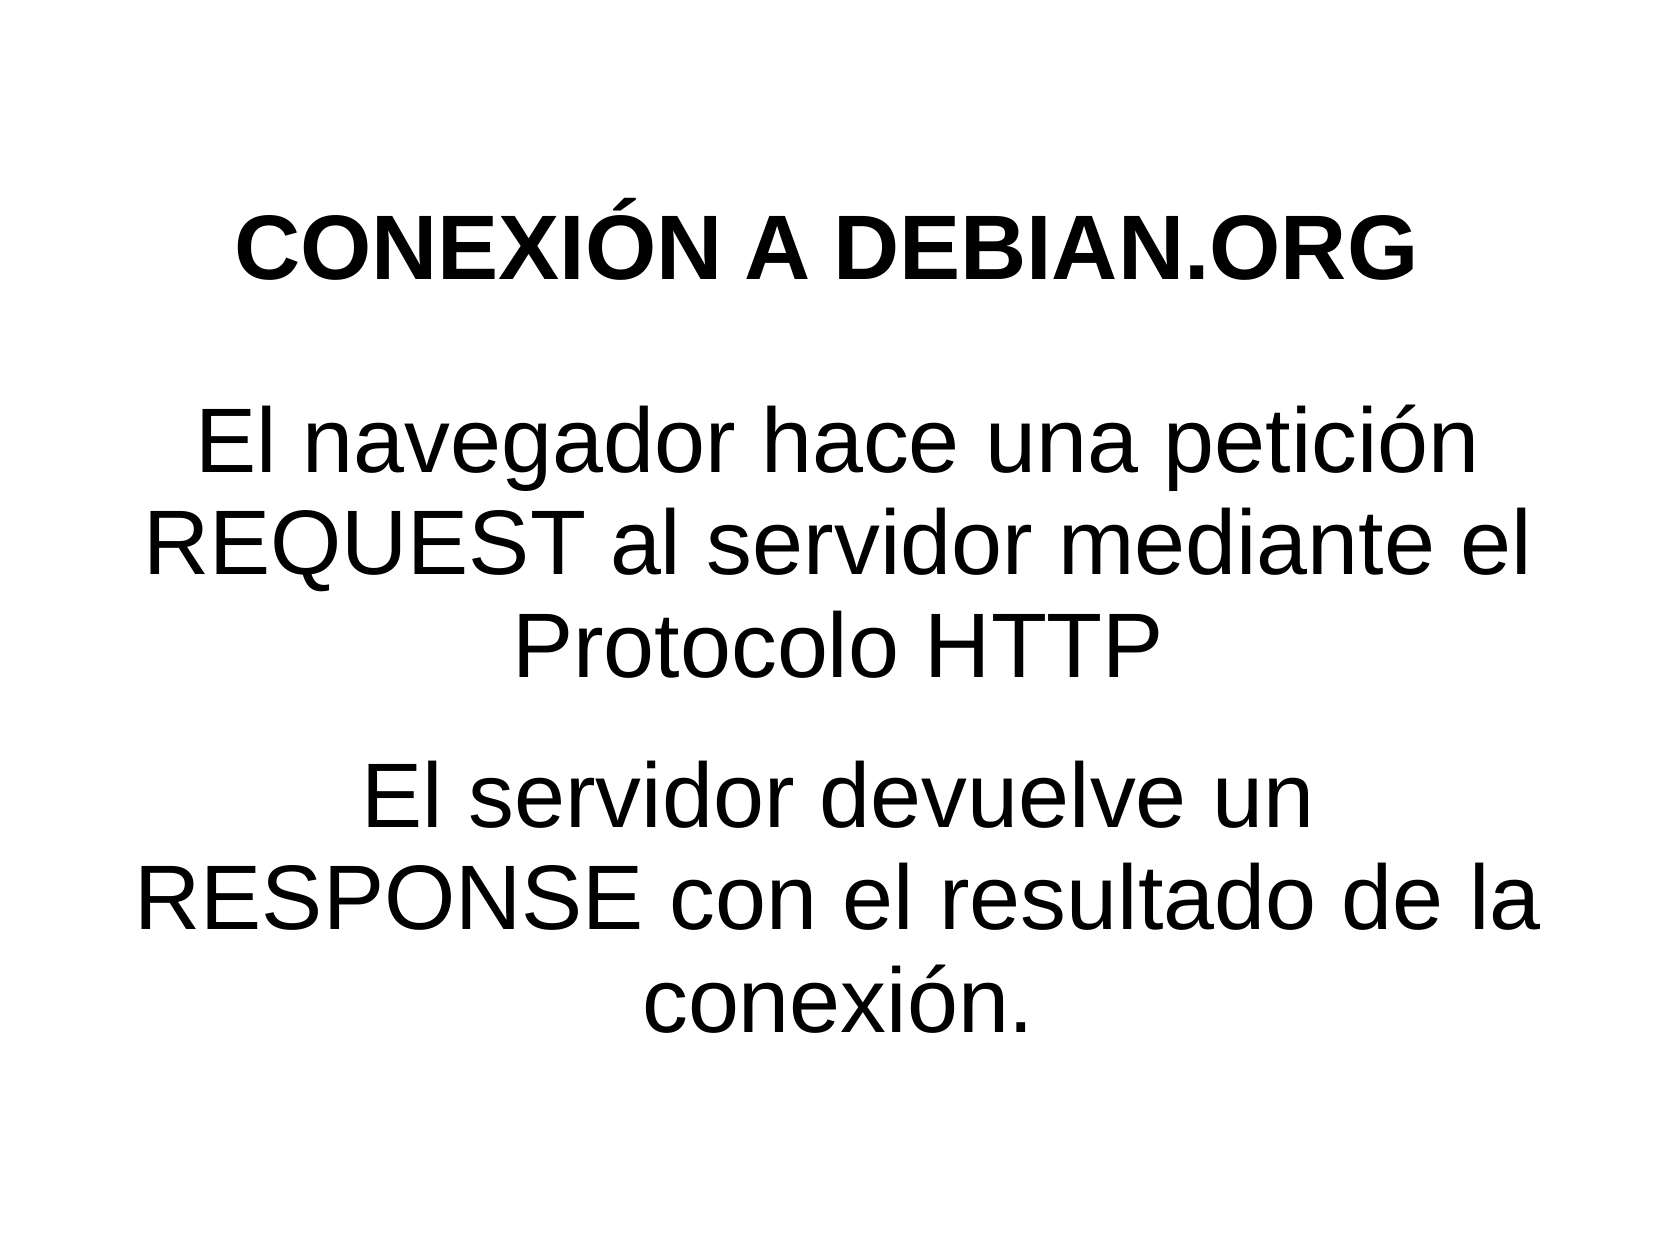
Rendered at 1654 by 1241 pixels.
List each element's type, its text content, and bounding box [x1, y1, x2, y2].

title El navegador hace una petición REQUEST al servidor mediante el Protocolo HTTP [94, 389, 1583, 697]
title CONEXIÓN A DEBIAN.ORG [82, 144, 1571, 352]
title El servidor devuelve un RESPONSE con el resultado de la conexión. [94, 744, 1583, 1052]
